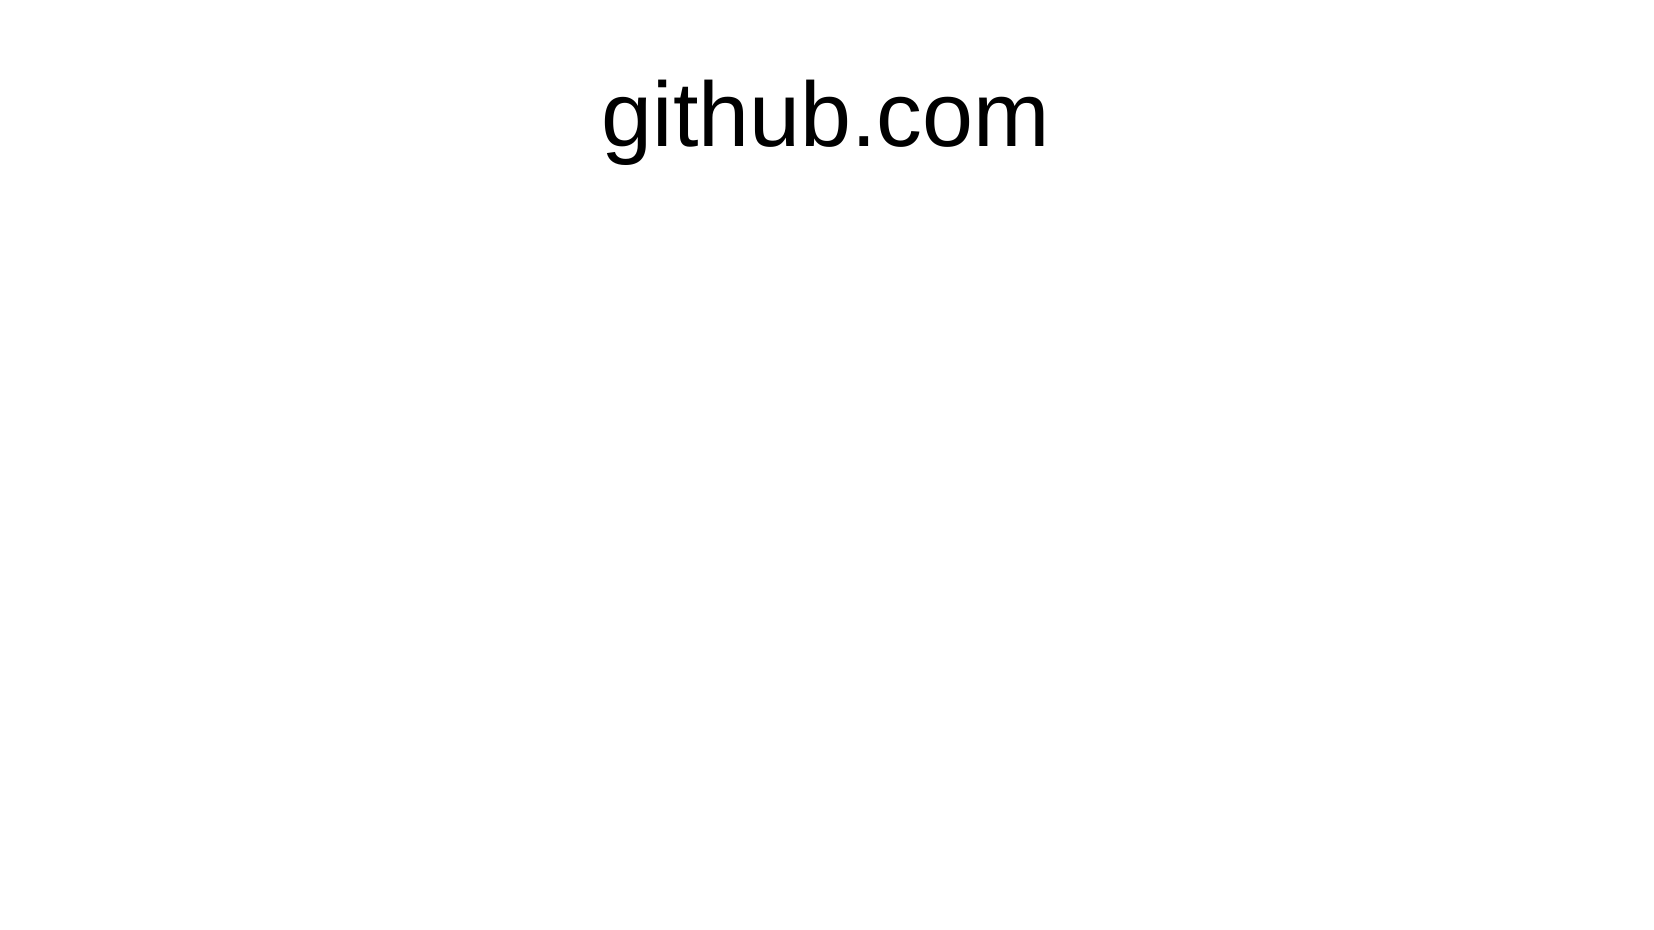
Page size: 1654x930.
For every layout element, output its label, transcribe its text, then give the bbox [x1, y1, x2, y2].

title github.com [82, 37, 1571, 193]
